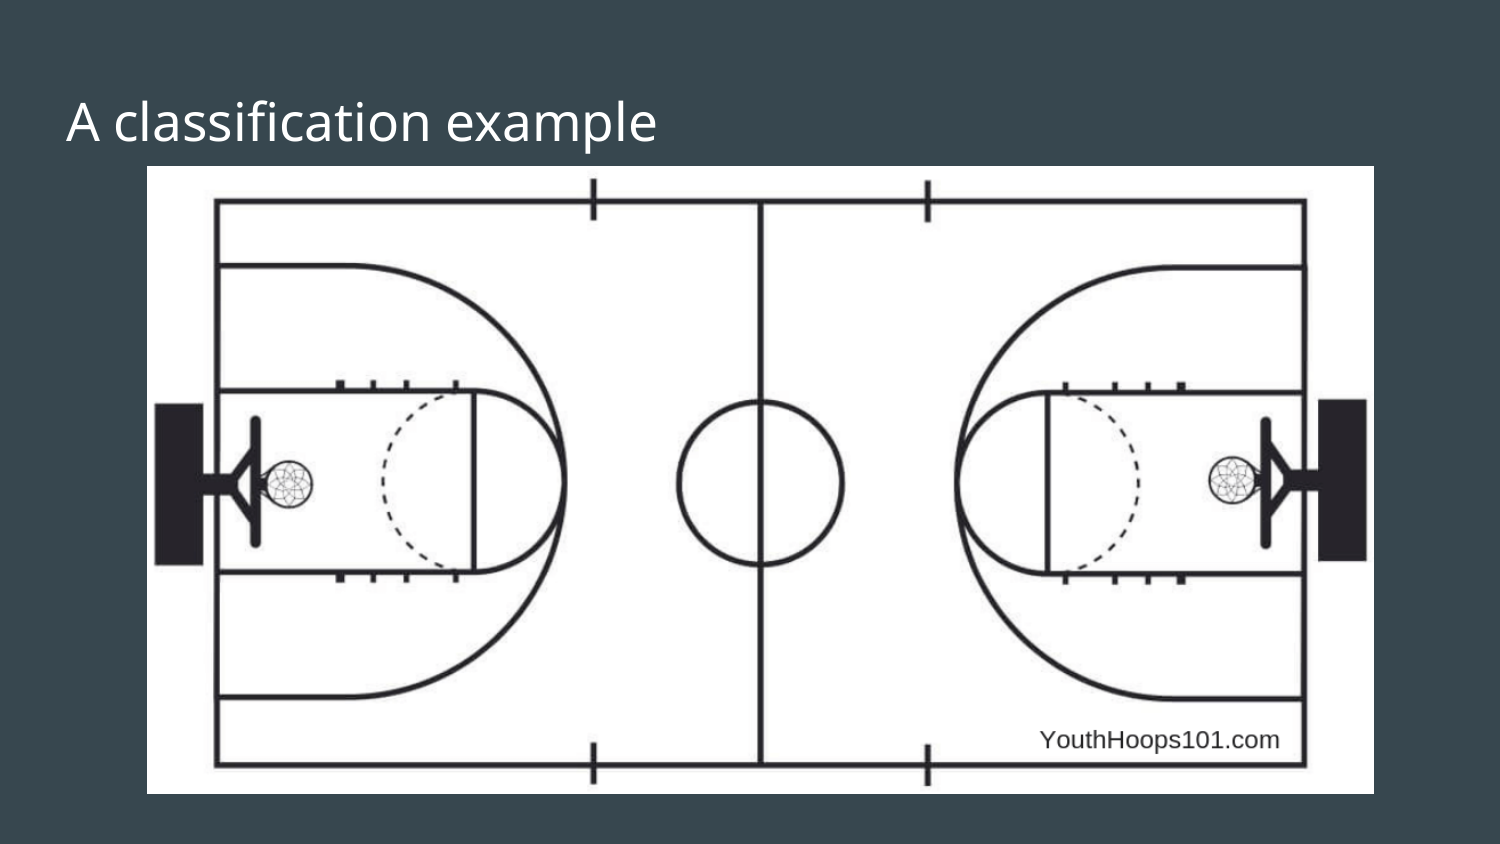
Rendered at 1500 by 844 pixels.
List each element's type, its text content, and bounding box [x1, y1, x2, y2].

title A classification example [51, 72, 1449, 167]
picture [147, 166, 1374, 794]
